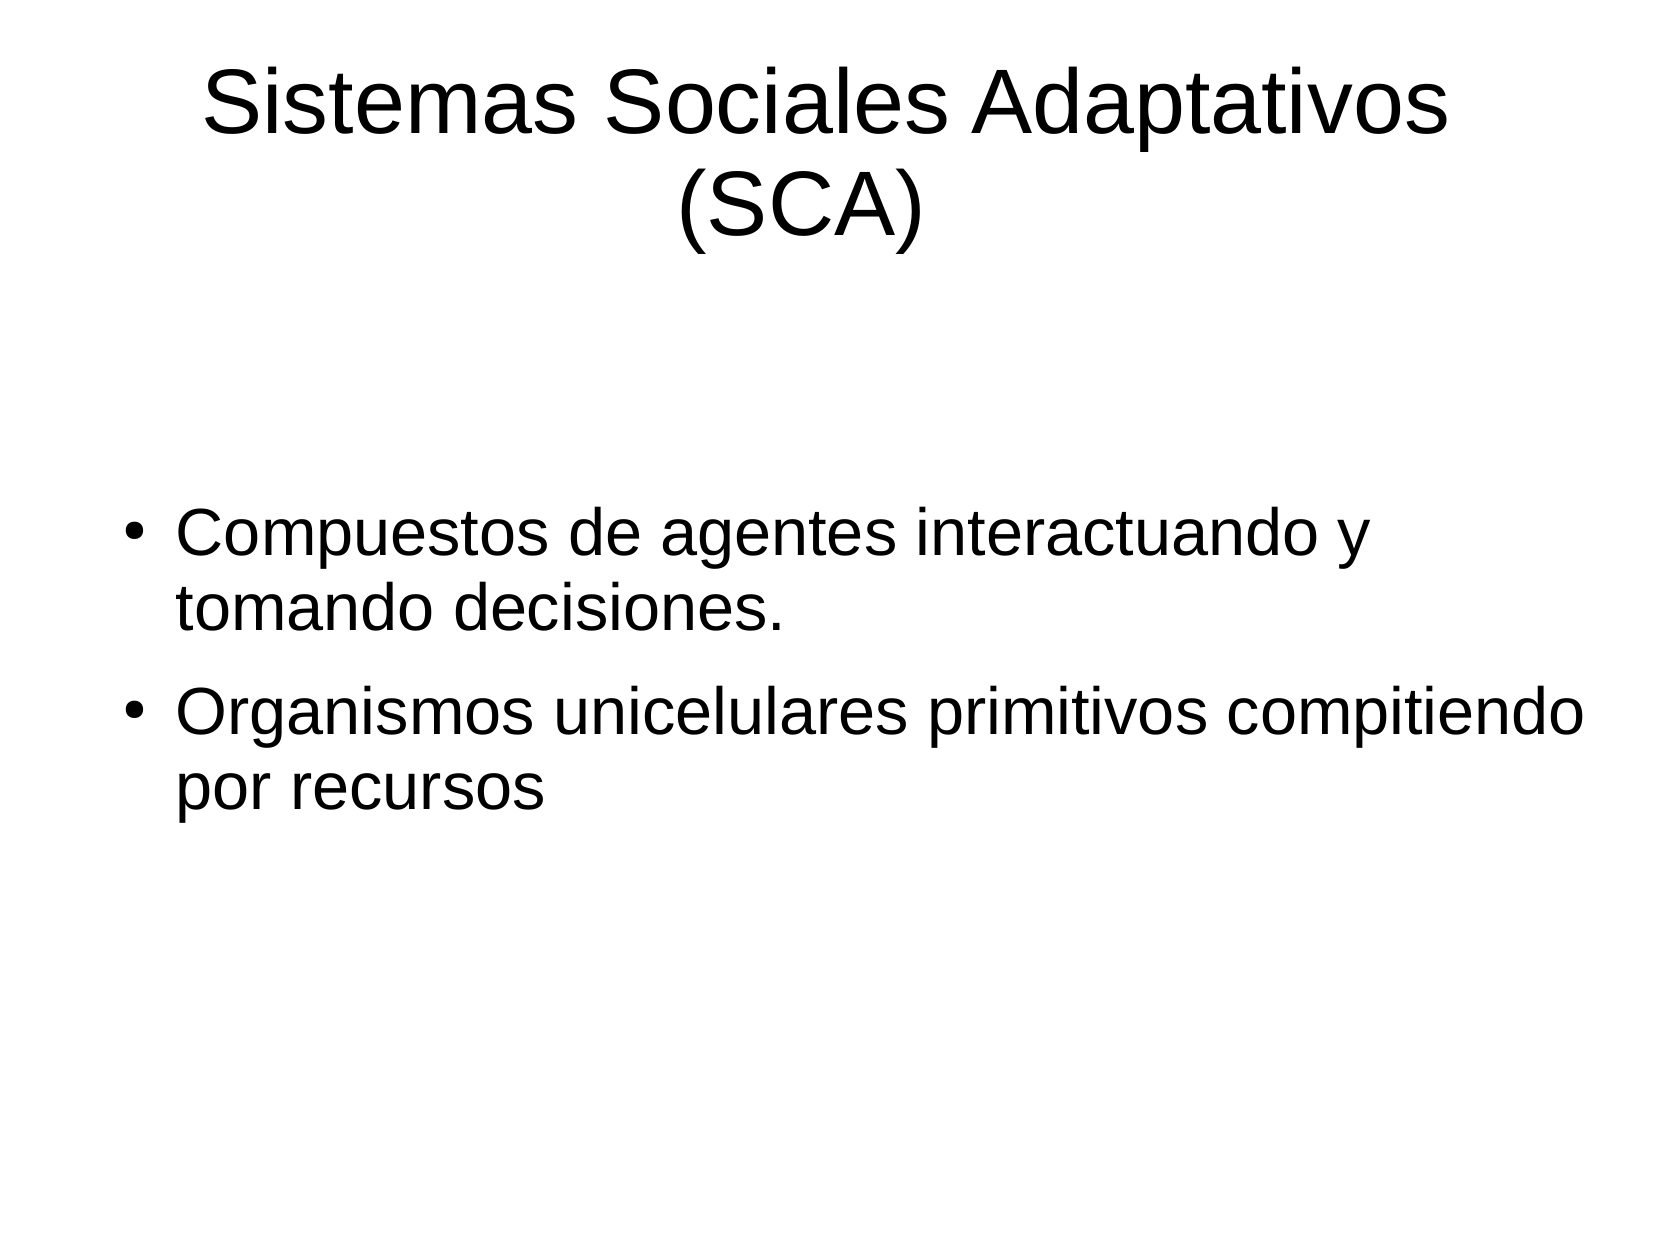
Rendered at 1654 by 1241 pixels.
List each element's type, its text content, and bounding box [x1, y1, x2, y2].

list Compuestos de agentes interactuando y tomando decisiones. Organismos unicelulares primitivos compitiendo por recursos [105, 495, 1594, 931]
title Sistemas Sociales Adaptativos (SCA) [82, 49, 1571, 257]
